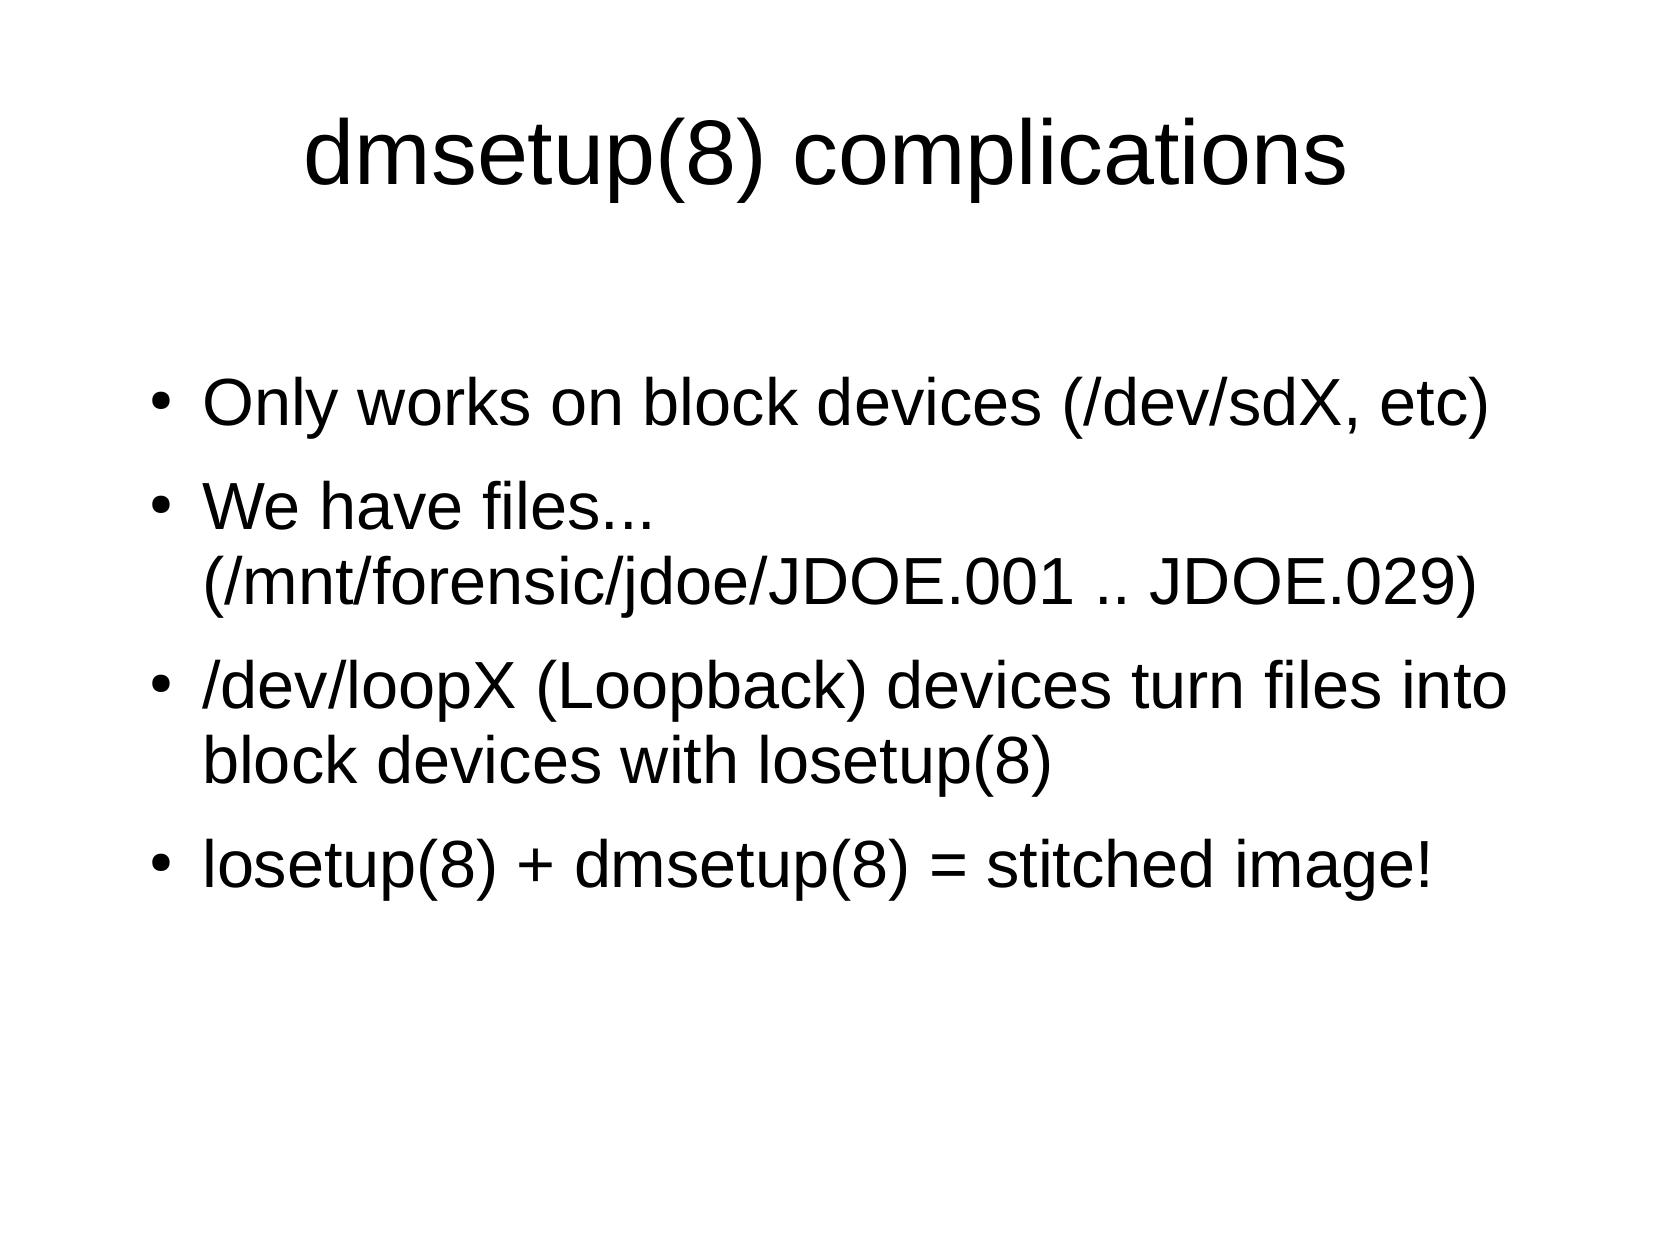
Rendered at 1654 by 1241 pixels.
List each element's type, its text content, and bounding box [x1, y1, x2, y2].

title dmsetup(8) complications [82, 49, 1571, 257]
list Only works on block devices (/dev/sdX, etc) We have files... (/mnt/forensic/jdoe/JDOE.001 .. JDOE.029) /dev/loopX (Loopback) devices turn files into block devices with losetup(8) losetup(8) + dmsetup(8) = stitched image! [131, 364, 1523, 1184]
